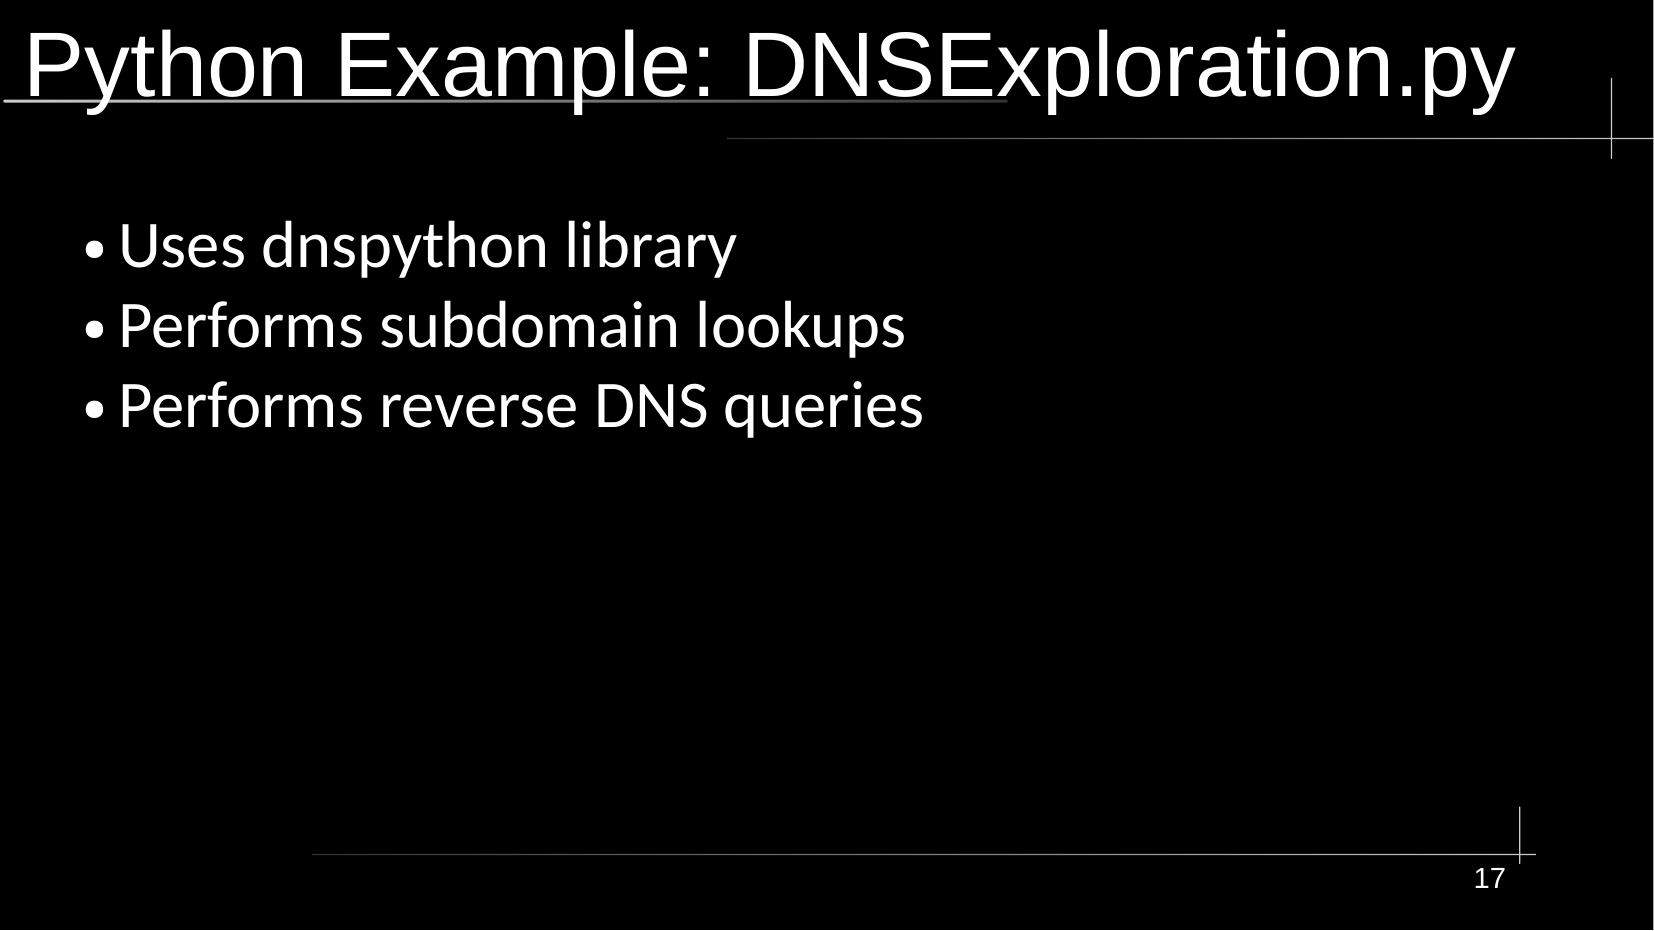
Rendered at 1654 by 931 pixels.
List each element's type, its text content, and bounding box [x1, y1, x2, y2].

title Python Example: DNSExploration.py [23, 11, 1589, 119]
list Uses dnspython library Performs subdomain lookups Performs reverse DNS queries [82, 217, 1571, 758]
